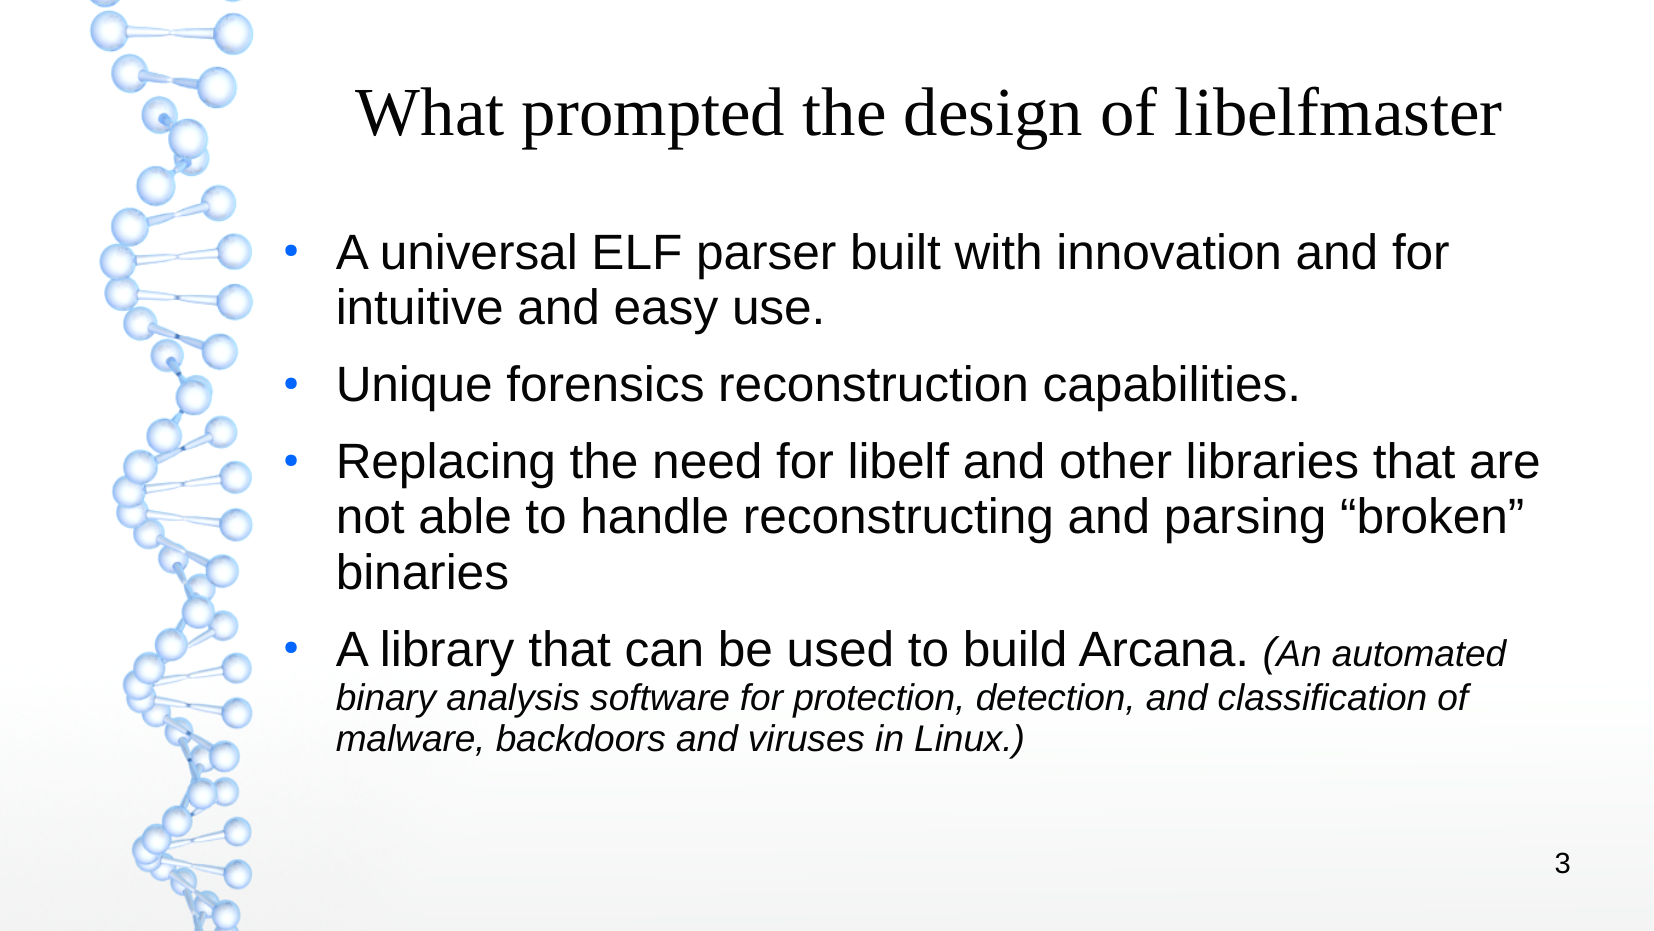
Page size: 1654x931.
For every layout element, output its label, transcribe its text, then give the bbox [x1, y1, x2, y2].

title What prompted the design of libelfmaster [265, 35, 1595, 189]
picture [0, 0, 1654, 931]
list A universal ELF parser built with innovation and for intuitive and easy use. Unique forensics reconstruction capabilities. Replacing the need for libelf and other libraries that are not able to handle reconstructing and parsing “broken” binaries A library that can be used to build Arcana. (An automated binary analysis software for protection, detection, and classification of malware, backdoors and viruses in Linux.) [265, 224, 1595, 764]
